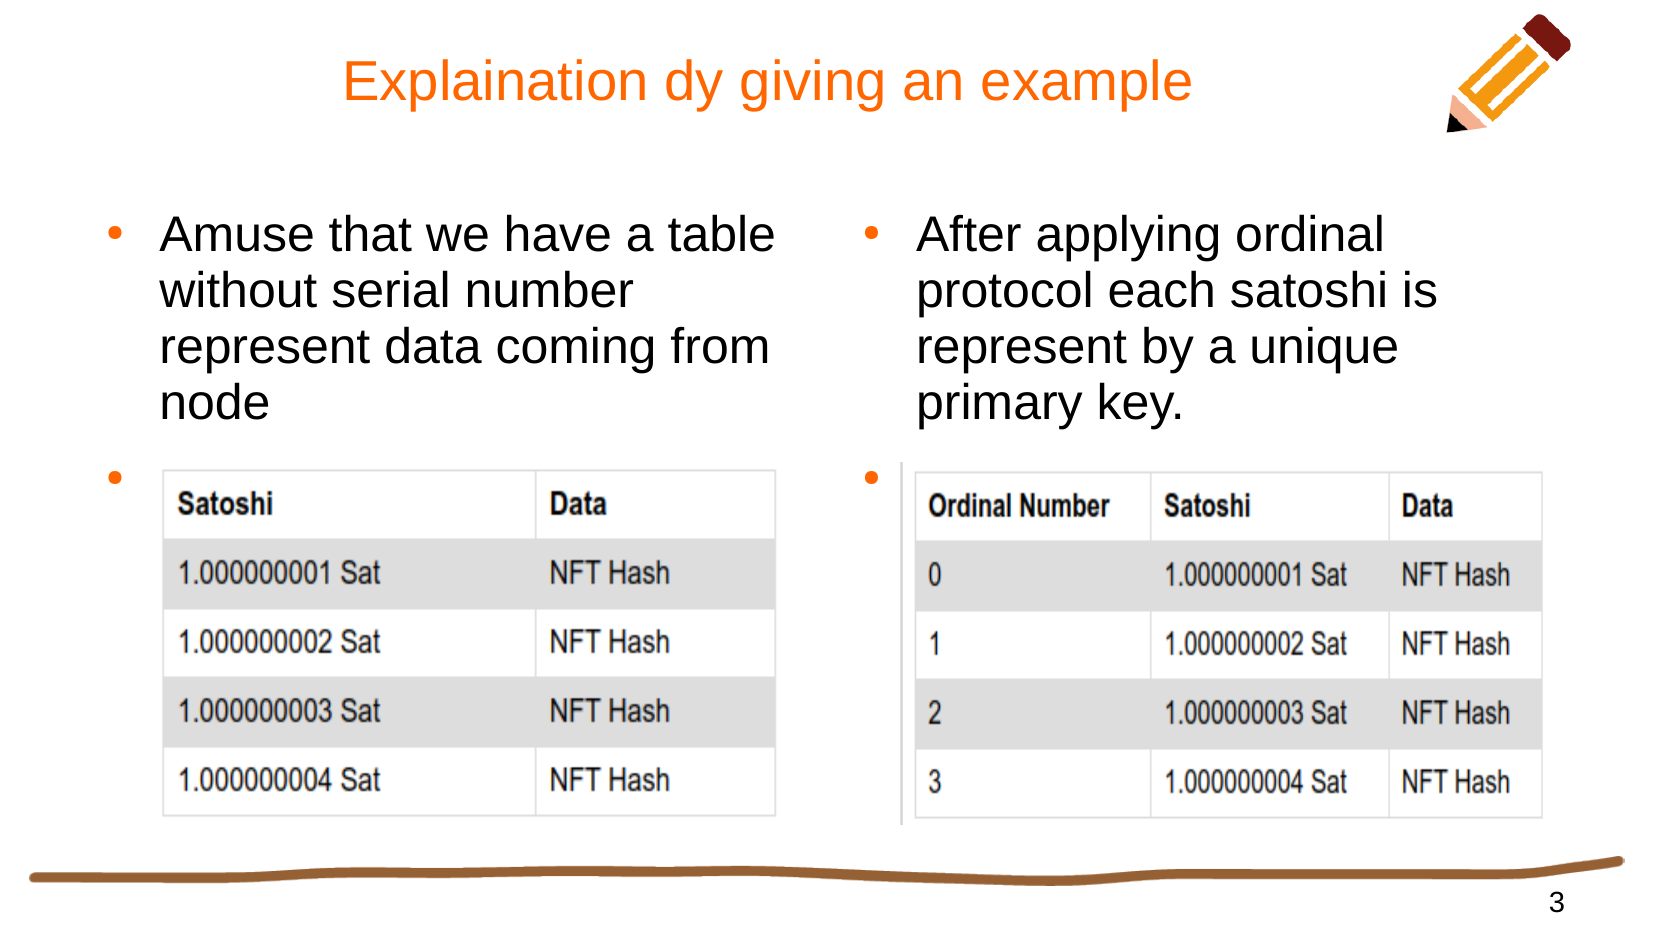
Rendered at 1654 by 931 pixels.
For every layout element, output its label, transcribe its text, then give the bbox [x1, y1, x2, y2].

list After applying ordinal protocol each satoshi is represent by a unique primary key. [845, 206, 1566, 857]
picture [1446, 14, 1571, 133]
list Amuse that we have a table without serial number represent data coming from node [88, 206, 809, 857]
title Explaination dy giving an example [88, 29, 1447, 133]
picture [900, 462, 1549, 826]
picture [156, 462, 788, 826]
picture [29, 856, 1625, 886]
